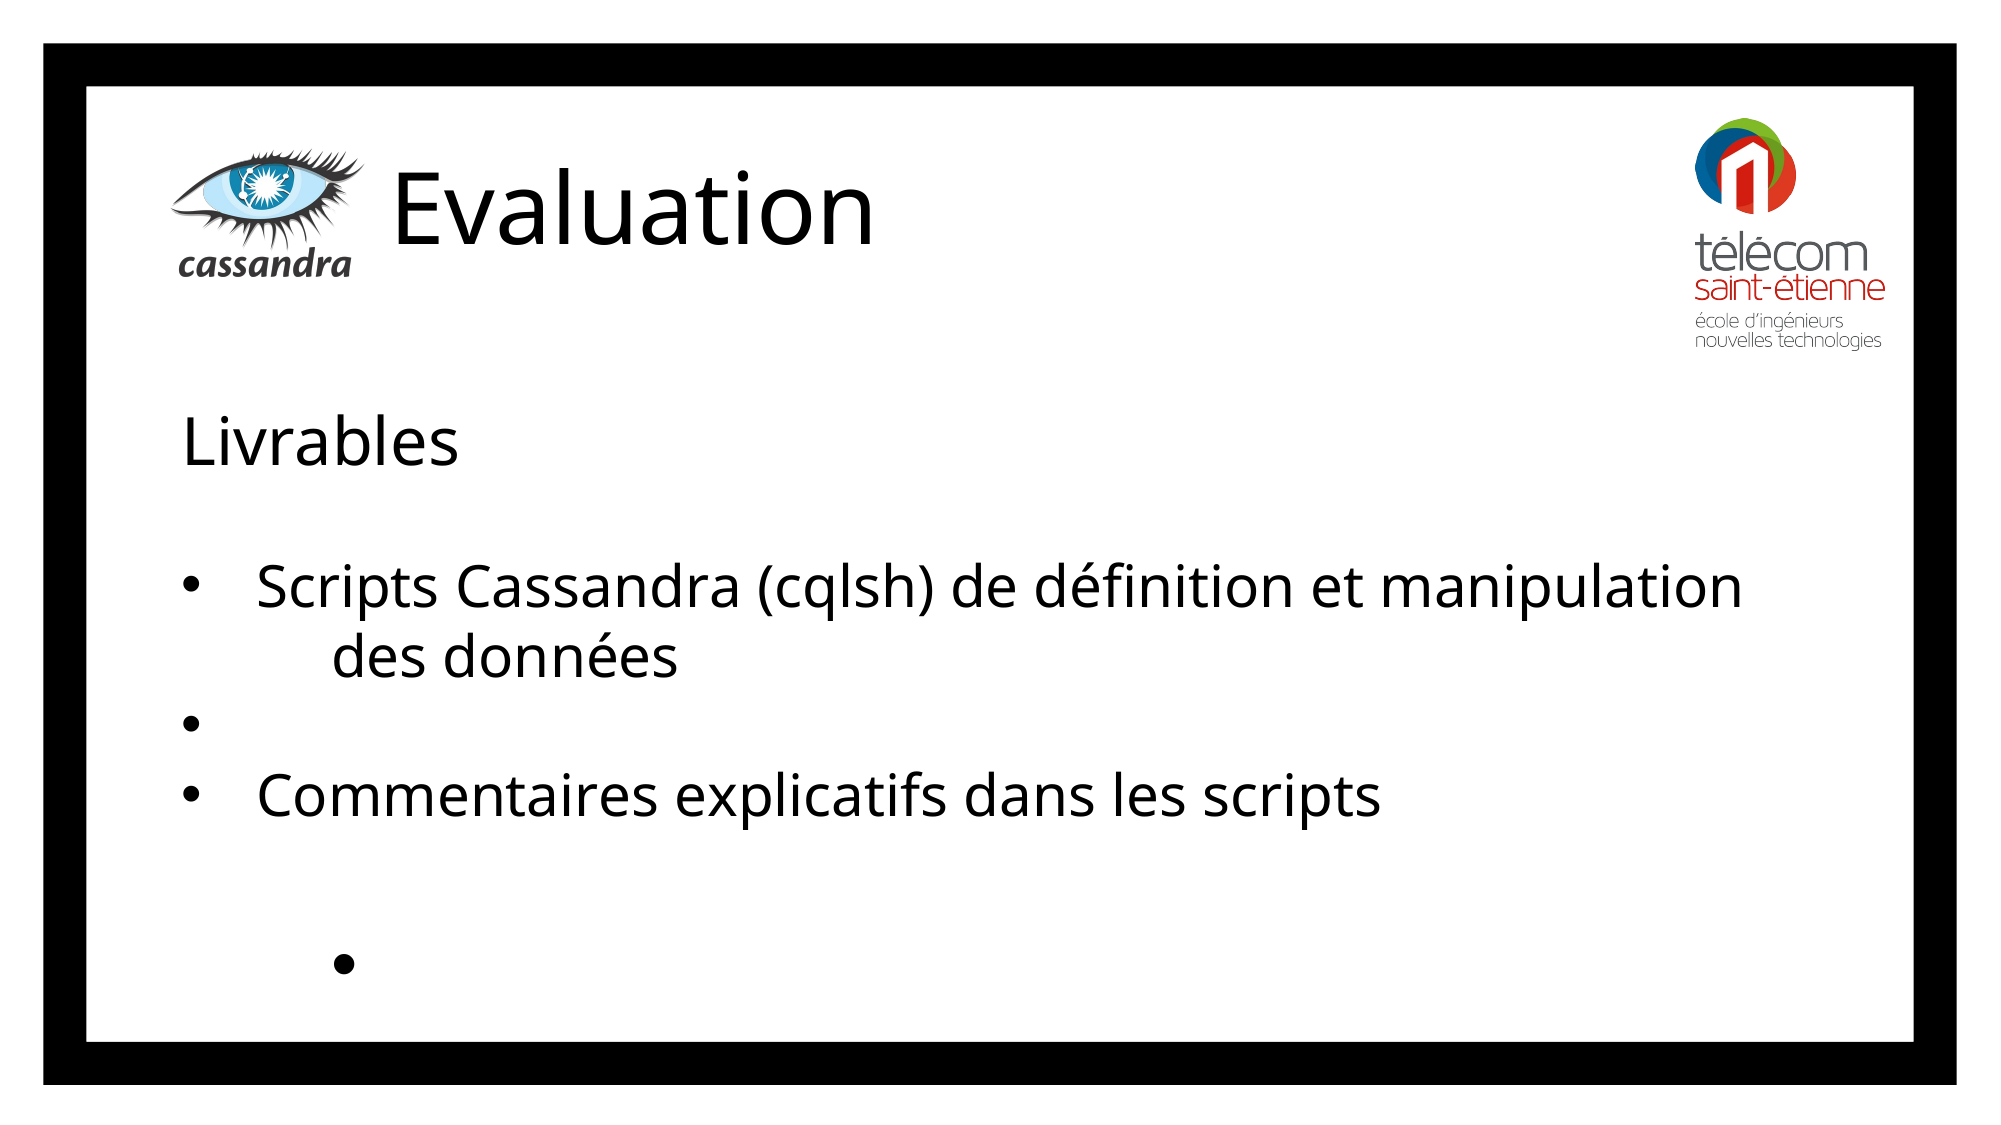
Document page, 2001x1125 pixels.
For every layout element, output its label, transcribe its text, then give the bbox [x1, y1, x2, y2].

picture [1695, 118, 1885, 351]
text_box Livrables Scripts Cassandra (cqlsh) de définition et manipulation des données Commentaires explicatifs dans les scripts [166, 391, 1849, 1125]
picture [166, 144, 368, 280]
picture [1715, 134, 1730, 138]
title Evaluation [369, 138, 1849, 304]
